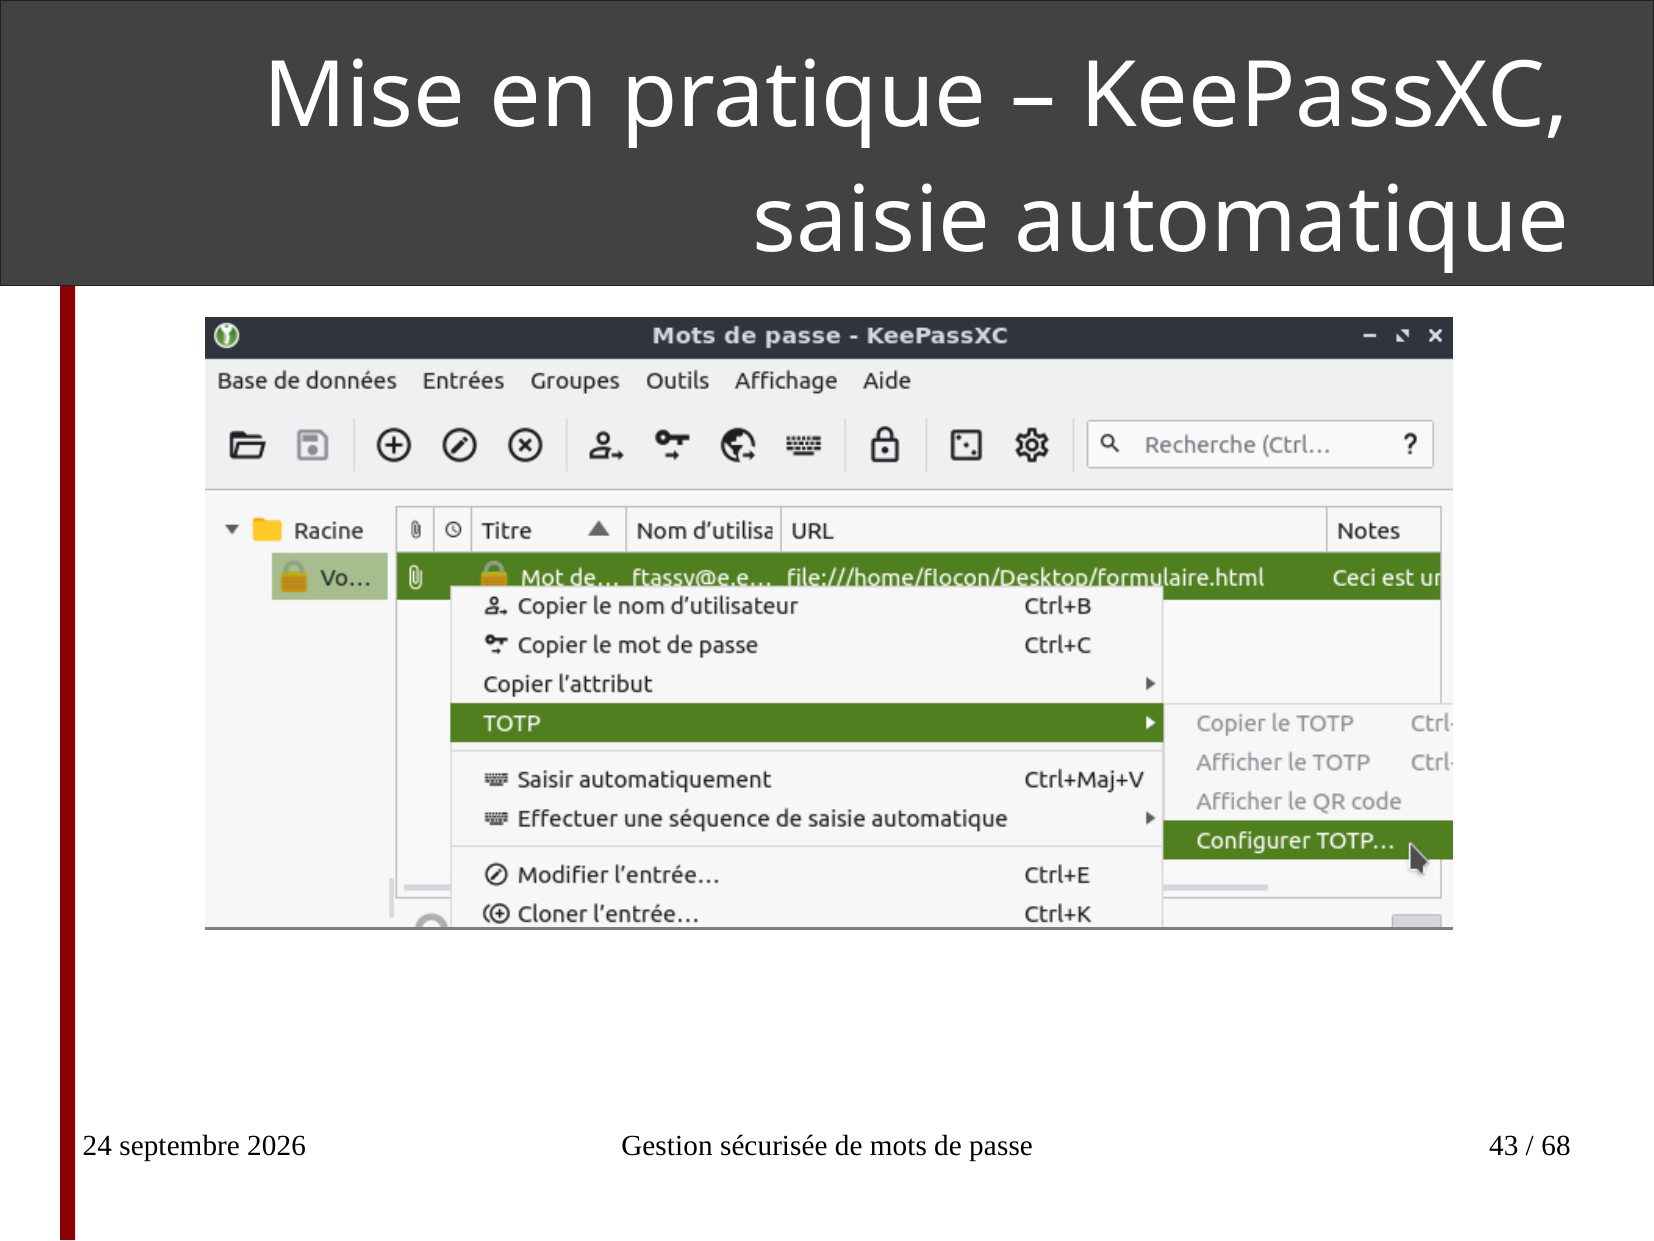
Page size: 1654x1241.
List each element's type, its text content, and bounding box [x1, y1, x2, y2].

picture [205, 317, 1453, 927]
title Mise en pratique – KeePassXC, saisie automatique [82, 27, 1571, 279]
